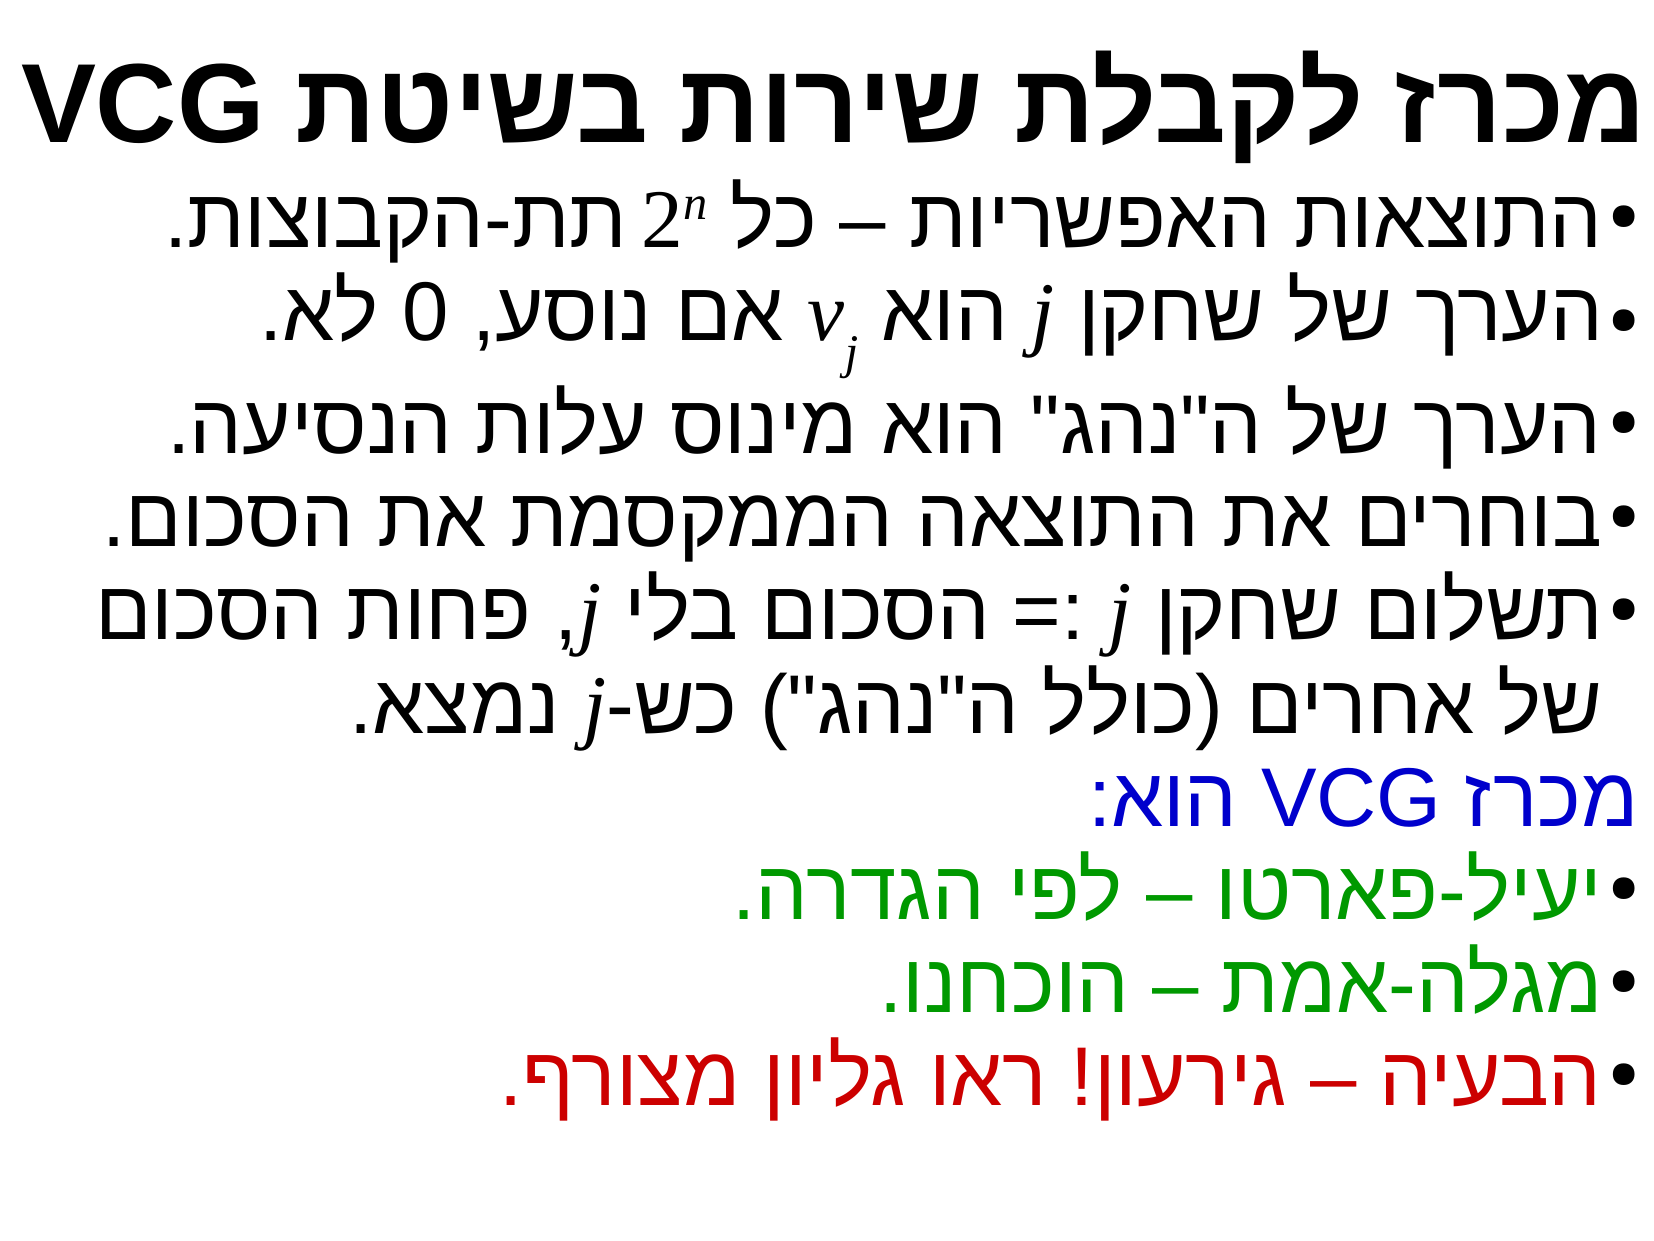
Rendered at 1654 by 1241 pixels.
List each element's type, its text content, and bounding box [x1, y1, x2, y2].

text_box התוצאות האפשריות – כל 2n תת-הקבוצות. הערך של שחקן j הוא vj אם נוסע, 0 לא. הערך של ה"נהג" הוא מינוס עלות הנסיעה. בוחרים את התוצאה הממקסמת את הסכום. תשלום שחקן j := הסכום בלי j, פחות הסכום של אחרים (כולל ה"נהג") כש-j נמצא. מכרז VCG הוא: יעיל-פארטו – לפי הגדרה. מגלה-אמת – הוכחנו. הבעיה – גירעון! ראו גליון מצורף. [33, 165, 1654, 1131]
title מכרז לקבלת שירות בשיטת VCG [15, 0, 1654, 215]
